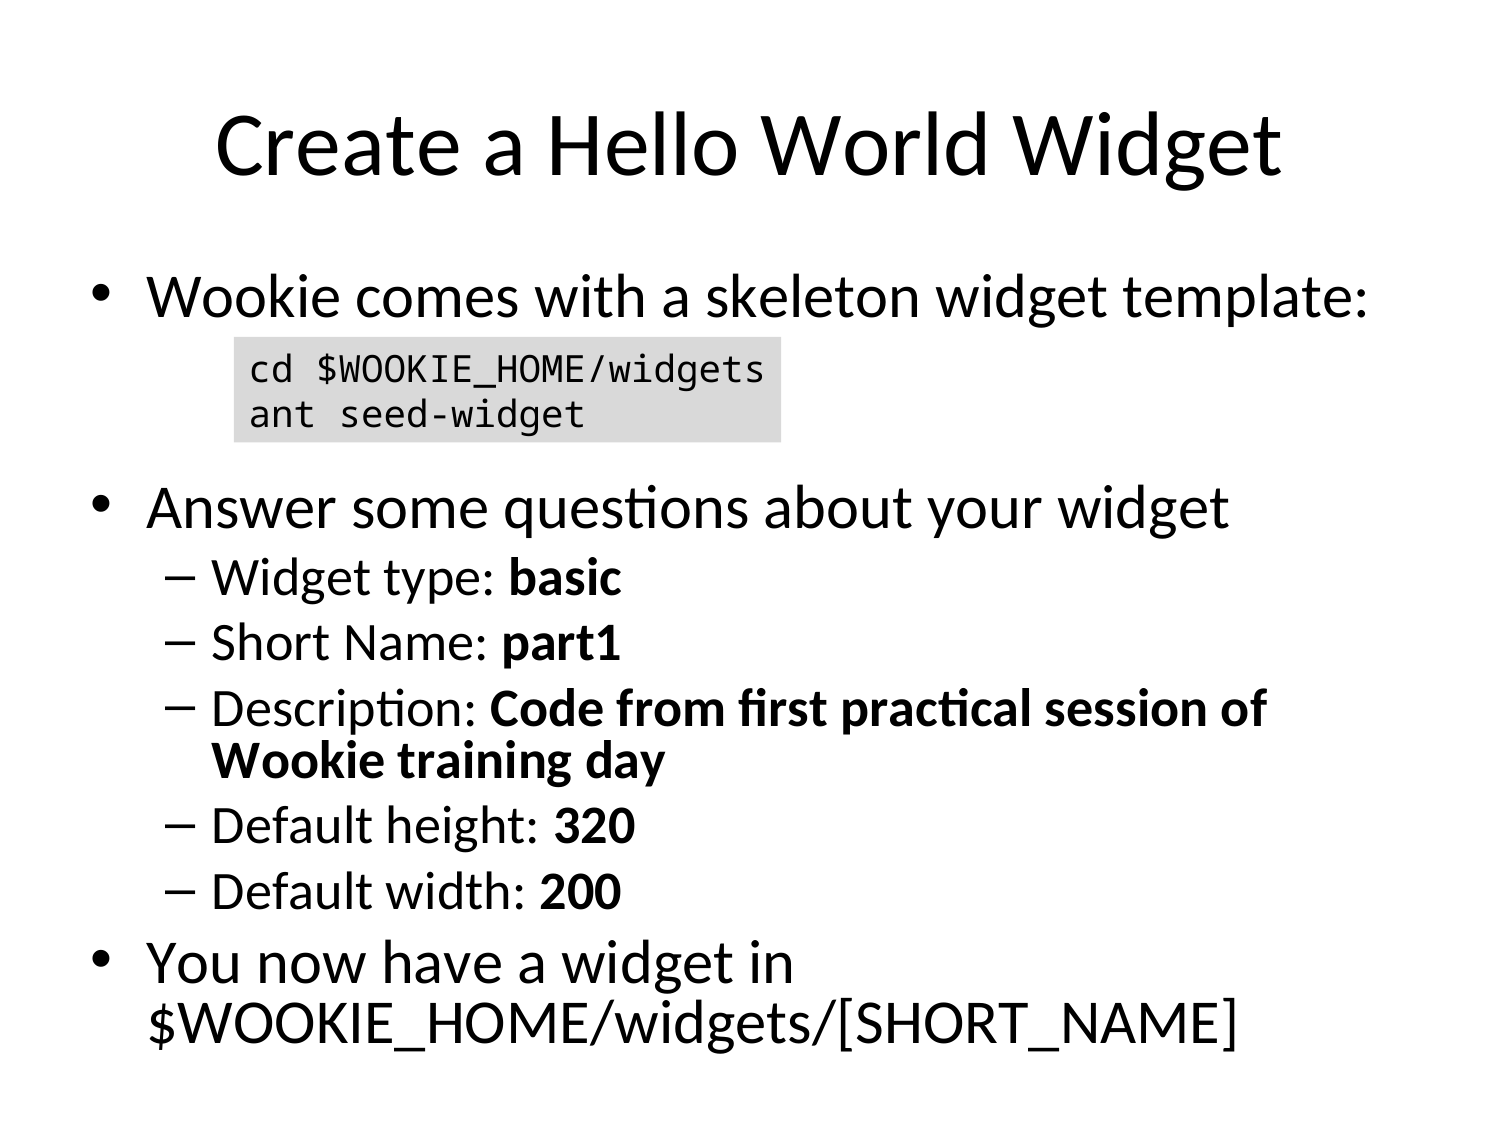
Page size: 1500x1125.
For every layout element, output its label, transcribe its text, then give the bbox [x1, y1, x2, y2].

list Wookie comes with a skeleton widget template: Answer some questions about your widget Widget type: basic Short Name: part1 Description: Code from first practical session of Wookie training day Default height: 320 Default width: 200 You now have a widget in $WOOKIE_HOME/widgets/[SHORT_NAME] [75, 262, 1426, 1124]
text_box cd $WOOKIE_HOME/widgets ant seed-widget [233, 336, 782, 443]
title Create a Hello World Widget [75, 45, 1426, 233]
